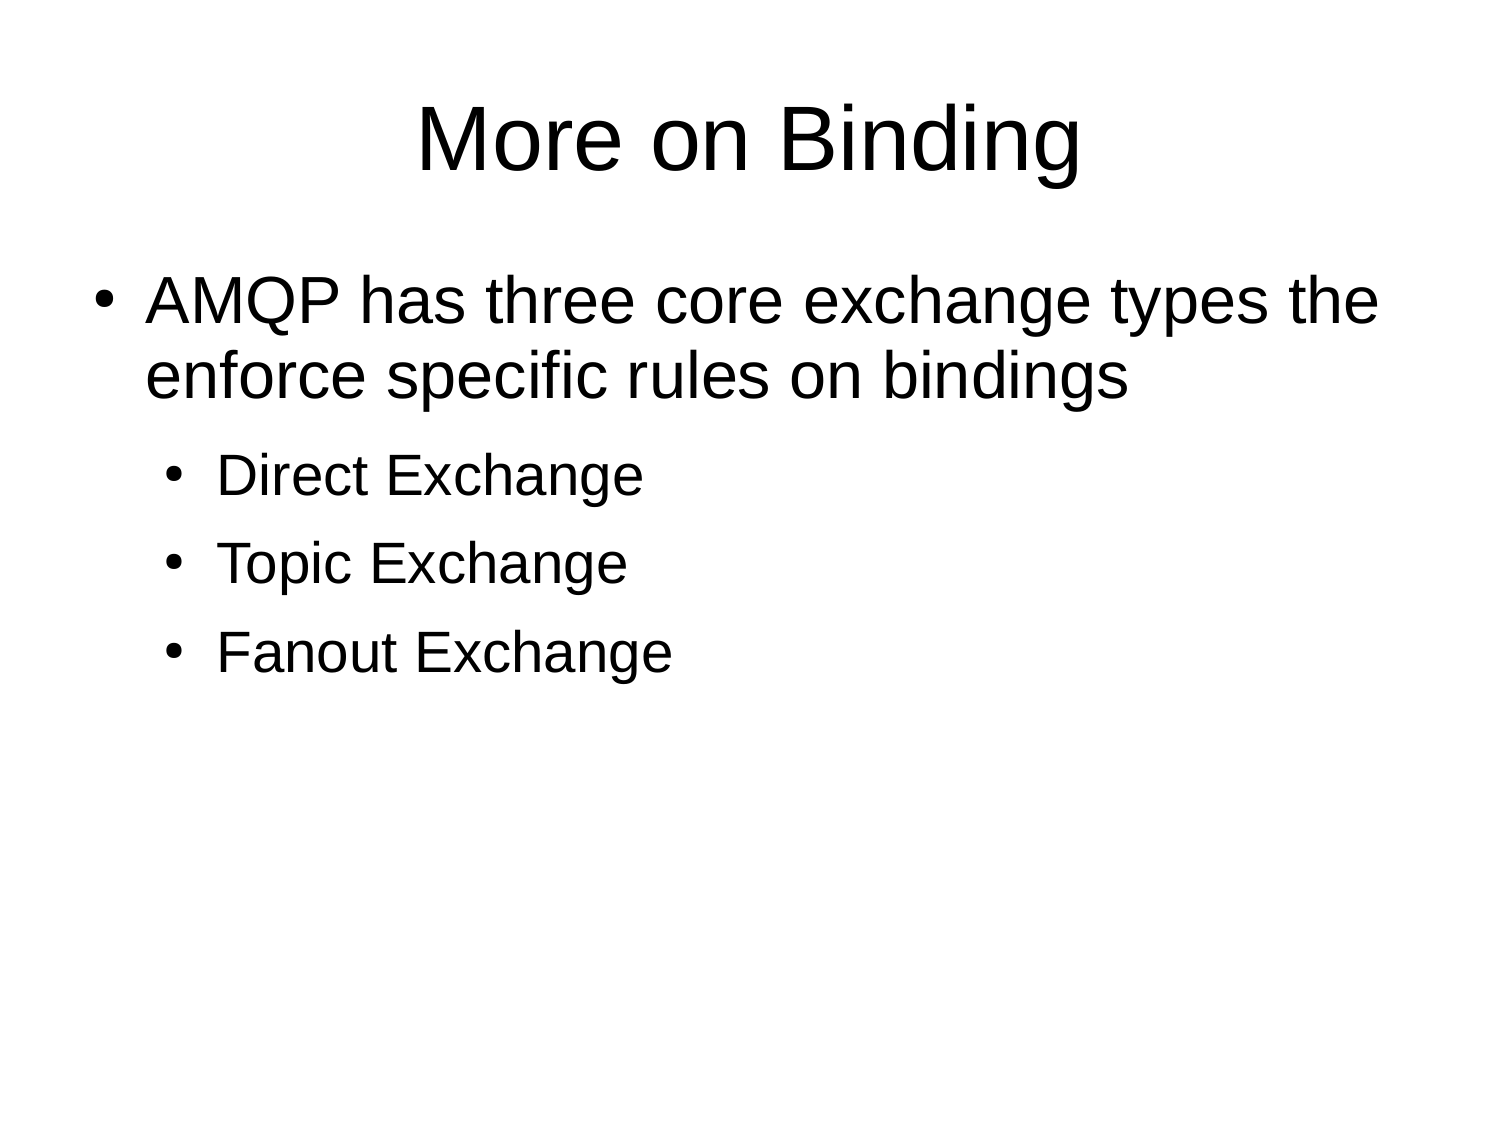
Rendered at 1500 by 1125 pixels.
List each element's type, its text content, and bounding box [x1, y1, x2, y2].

title More on Binding [75, 52, 1425, 226]
list AMQP has three core exchange types the enforce specific rules on bindings Direct Exchange Topic Exchange Fanout Exchange [75, 263, 1425, 1006]
